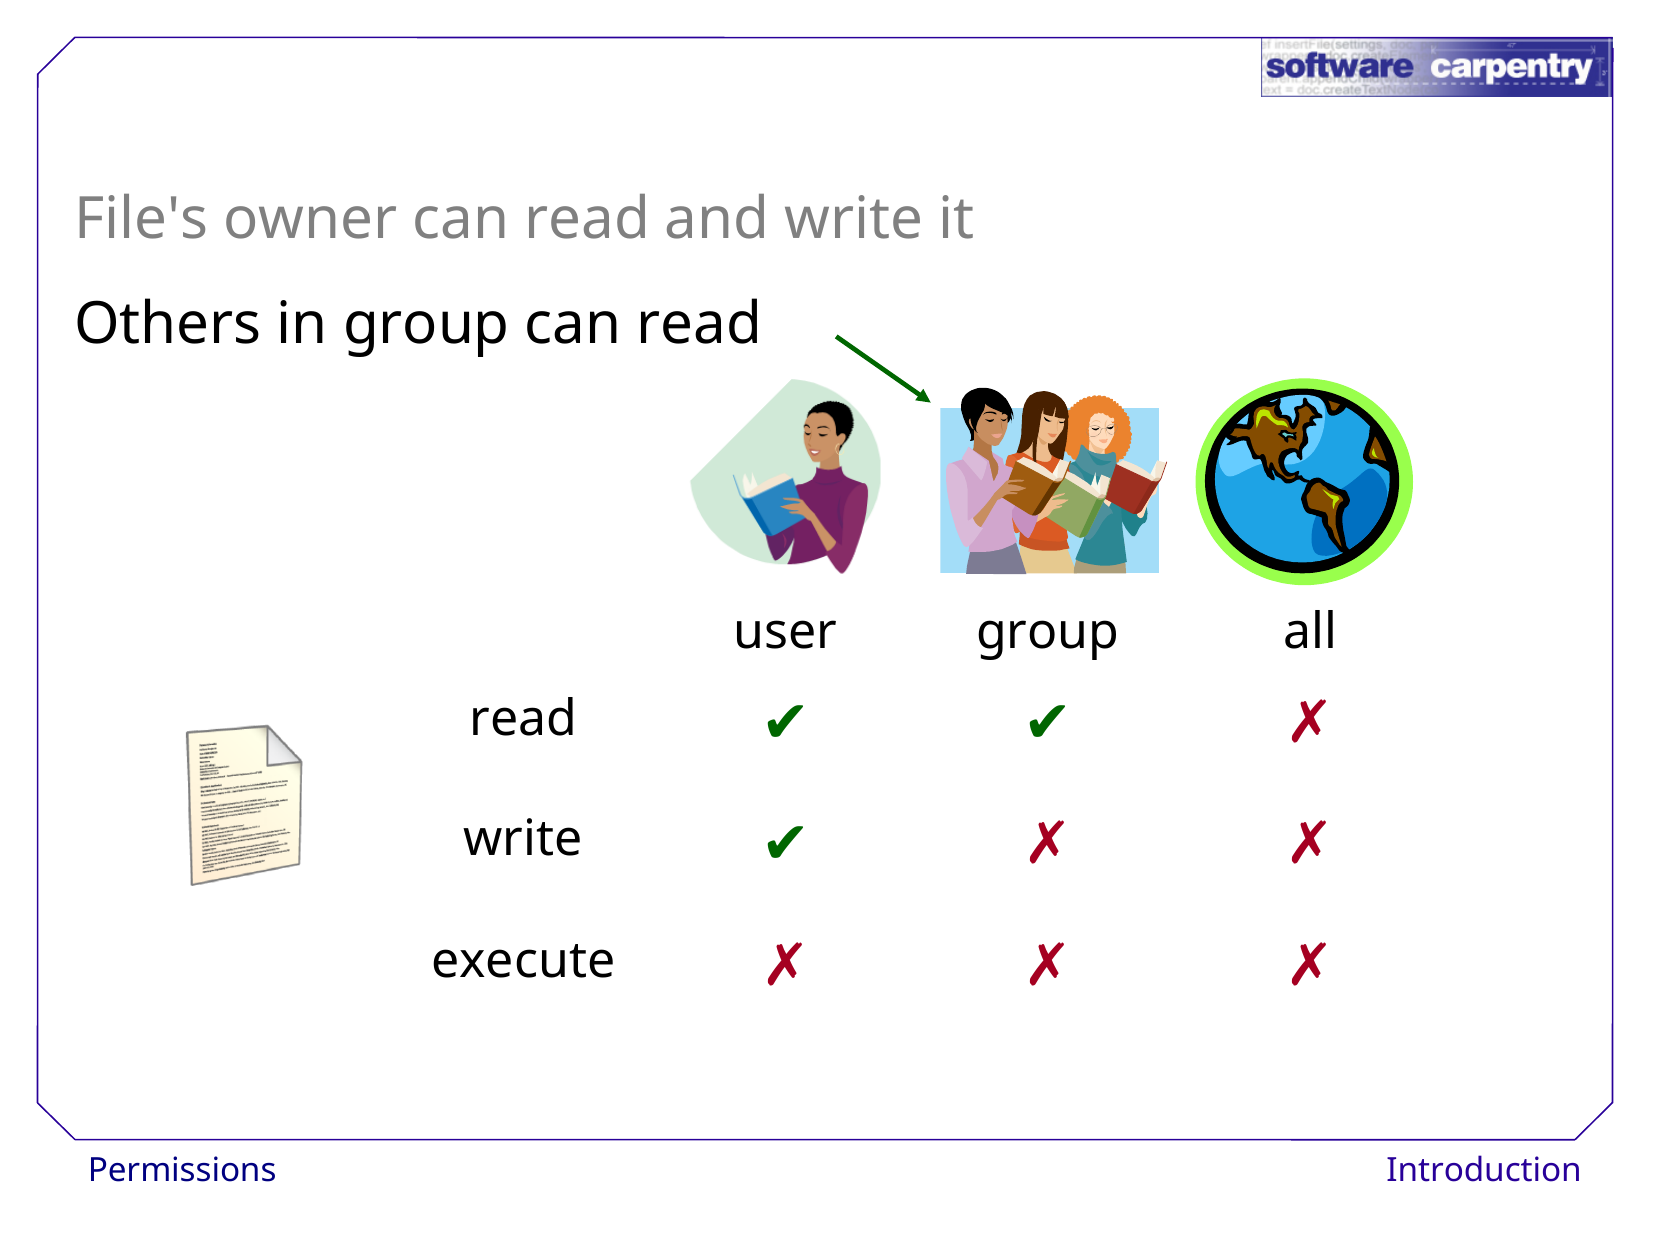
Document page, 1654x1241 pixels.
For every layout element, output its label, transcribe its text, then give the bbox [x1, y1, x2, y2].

table_cell ✗ [1179, 926, 1441, 1045]
table_header [392, 596, 654, 683]
table_cell ✔ [917, 683, 1179, 804]
table_cell ✔ [654, 804, 917, 926]
table_cell execute [392, 926, 654, 1045]
table_cell ✔ [654, 683, 917, 804]
table_header all [1179, 596, 1441, 683]
table_cell ✗ [917, 926, 1179, 1045]
picture [940, 387, 1168, 575]
picture [155, 714, 335, 894]
table_cell ✗ [654, 926, 917, 1045]
table_cell ✗ [1179, 683, 1441, 804]
text_box File's owner can read and write it Others in group can read [59, 137, 1140, 364]
table_cell ✗ [917, 804, 1179, 926]
table_header group [917, 596, 1179, 683]
table_cell read [392, 683, 654, 804]
table_cell ✗ [1179, 804, 1441, 926]
table_header user [654, 596, 917, 683]
picture [1261, 39, 1613, 97]
picture [1195, 378, 1414, 586]
table_cell write [392, 804, 654, 926]
picture [675, 378, 893, 583]
